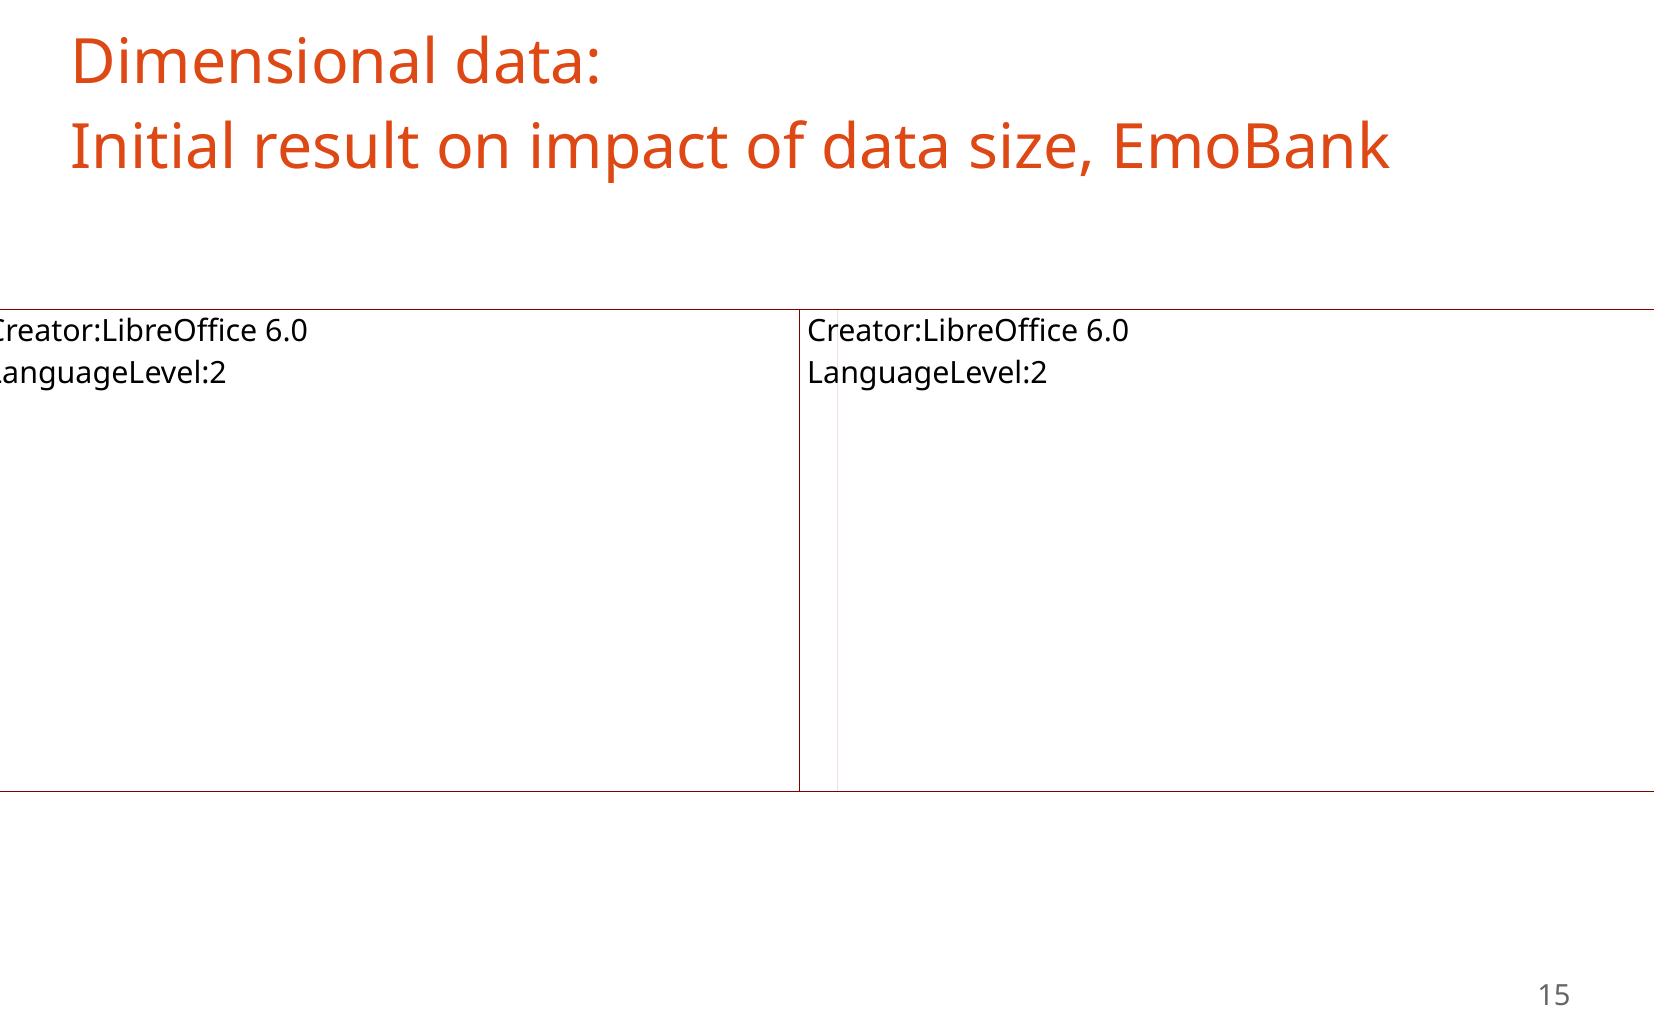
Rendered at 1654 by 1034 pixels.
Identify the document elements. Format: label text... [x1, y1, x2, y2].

title Dimensional data: Initial result on impact of data size, EmoBank [70, 29, 1518, 175]
picture [0, 307, 1654, 792]
